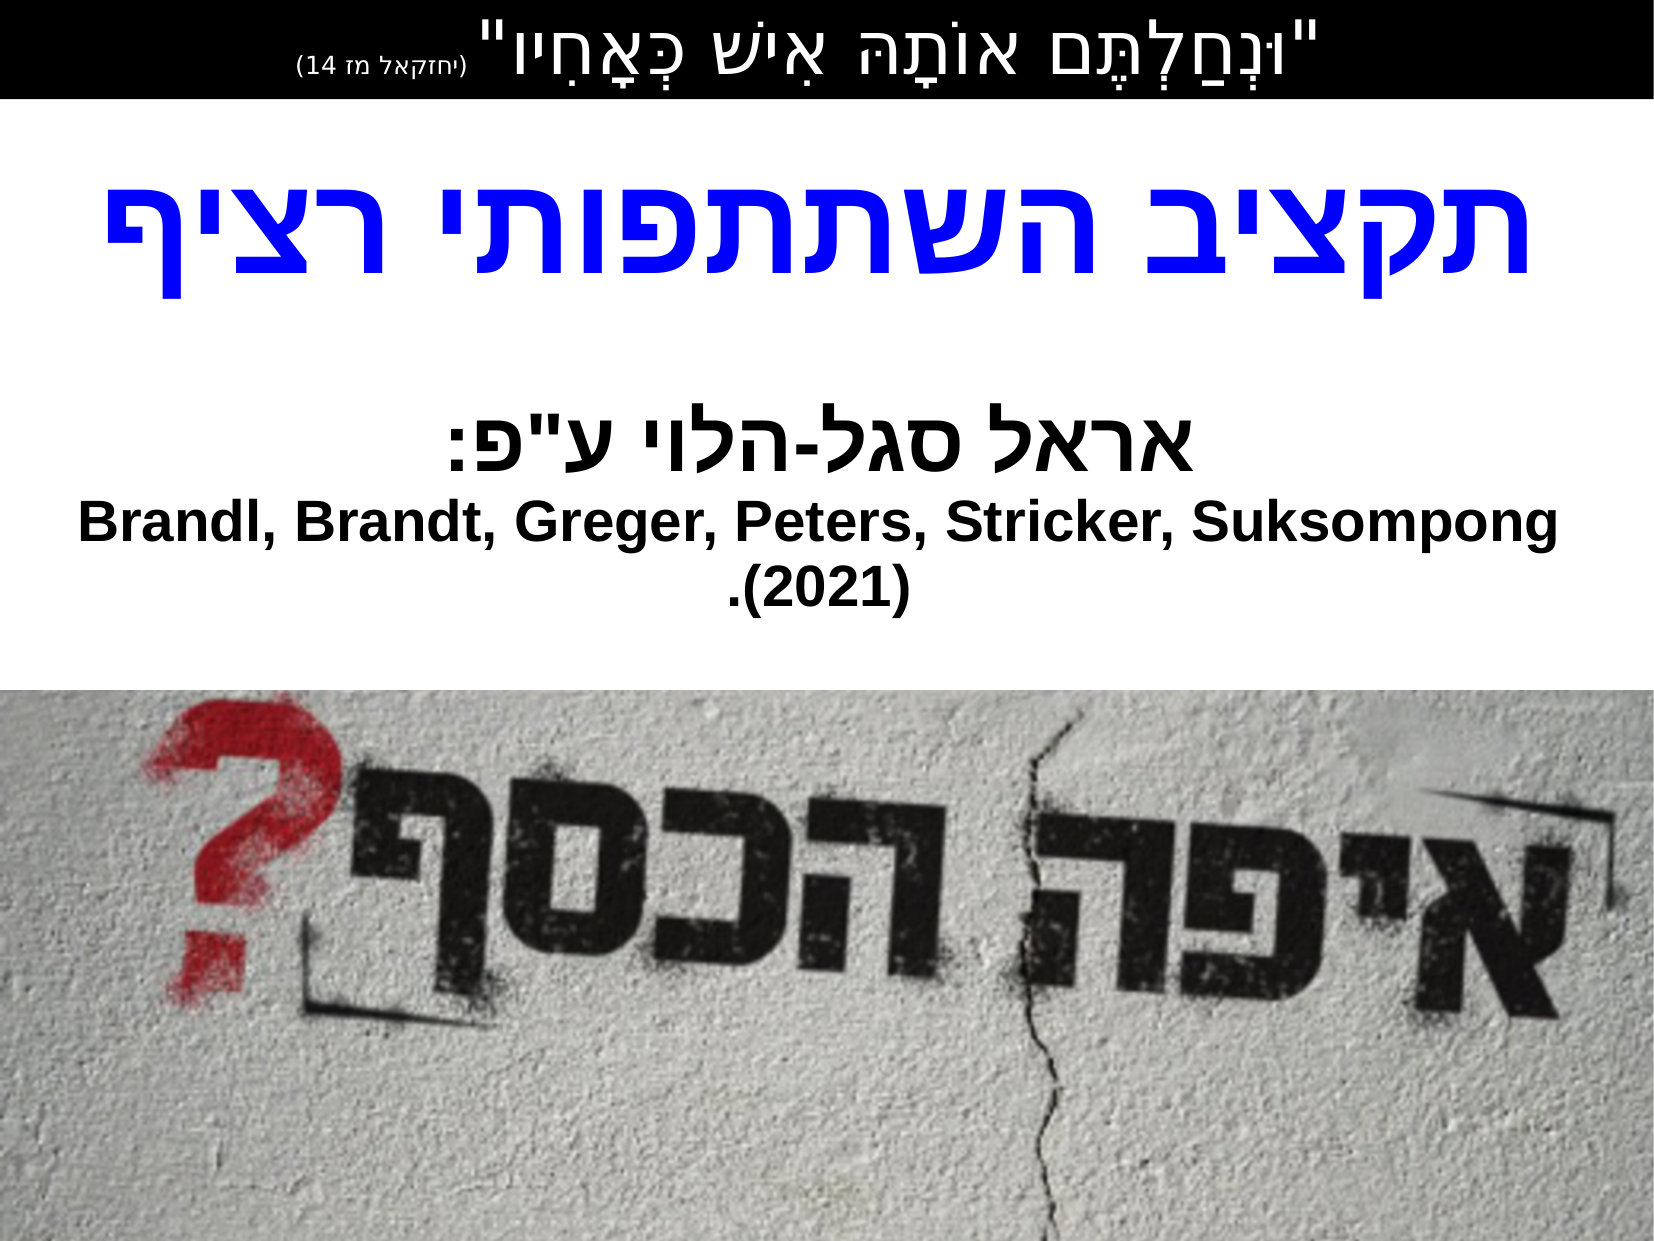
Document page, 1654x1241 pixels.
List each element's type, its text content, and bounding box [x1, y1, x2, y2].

text_box "וּנְחַלְתֶּם אוֹתָהּ אִישׁ כְּאָחִיו" (יחזקאל מז 14) [0, 0, 1654, 100]
title תקציב השתתפותי רציף אראל סגל-הלוי ע"פ: Brandl, Brandt, Greger, Peters, Stricker, Suksompong (2021). [0, 104, 1654, 664]
picture [0, 690, 1654, 1241]
